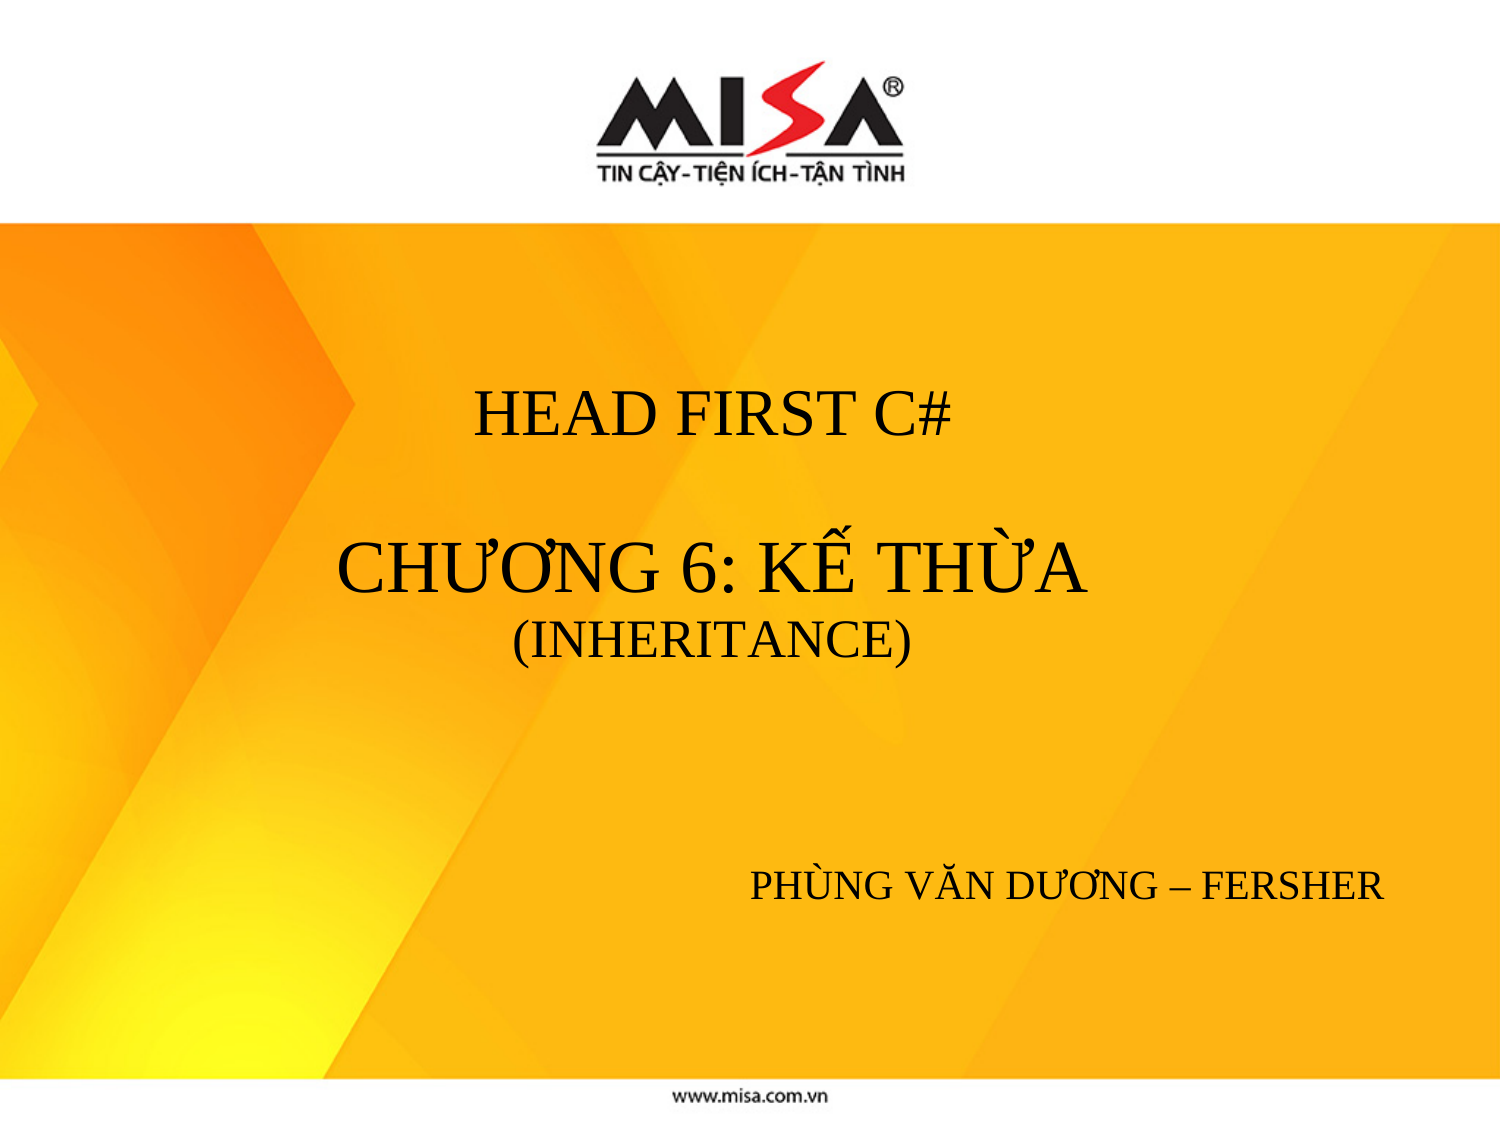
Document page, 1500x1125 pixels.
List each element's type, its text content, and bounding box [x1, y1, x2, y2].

picture [0, 0, 1500, 1125]
text_box PHÙNG VĂN DƯƠNG – FERSHER [1351, 855, 1410, 920]
subtitle HEAD FIRST C# CHƯƠNG 6: KẾ THỪA (INHERITANCE) [75, 0, 1351, 1081]
